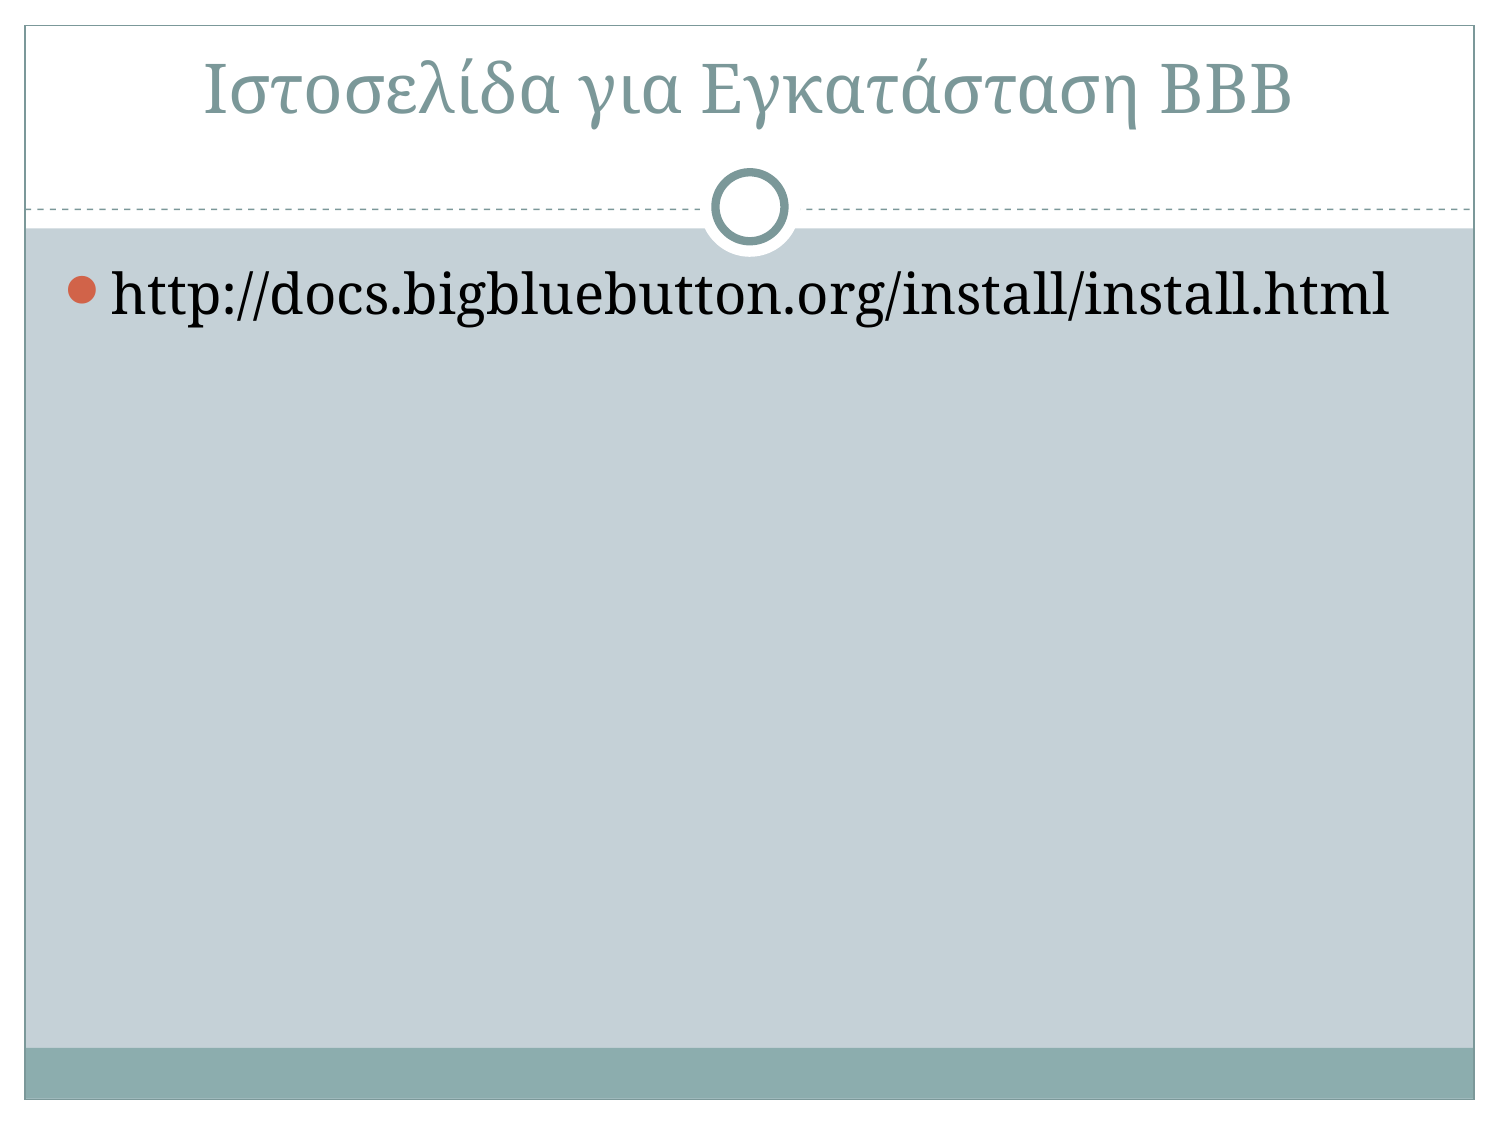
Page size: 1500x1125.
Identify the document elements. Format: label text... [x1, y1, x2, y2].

list http://docs.bigbluebutton.org/install/install.html [49, 250, 1445, 1001]
title Ιστοσελίδα για Εγκατάσταση ΒΒΒ [49, 37, 1450, 162]
